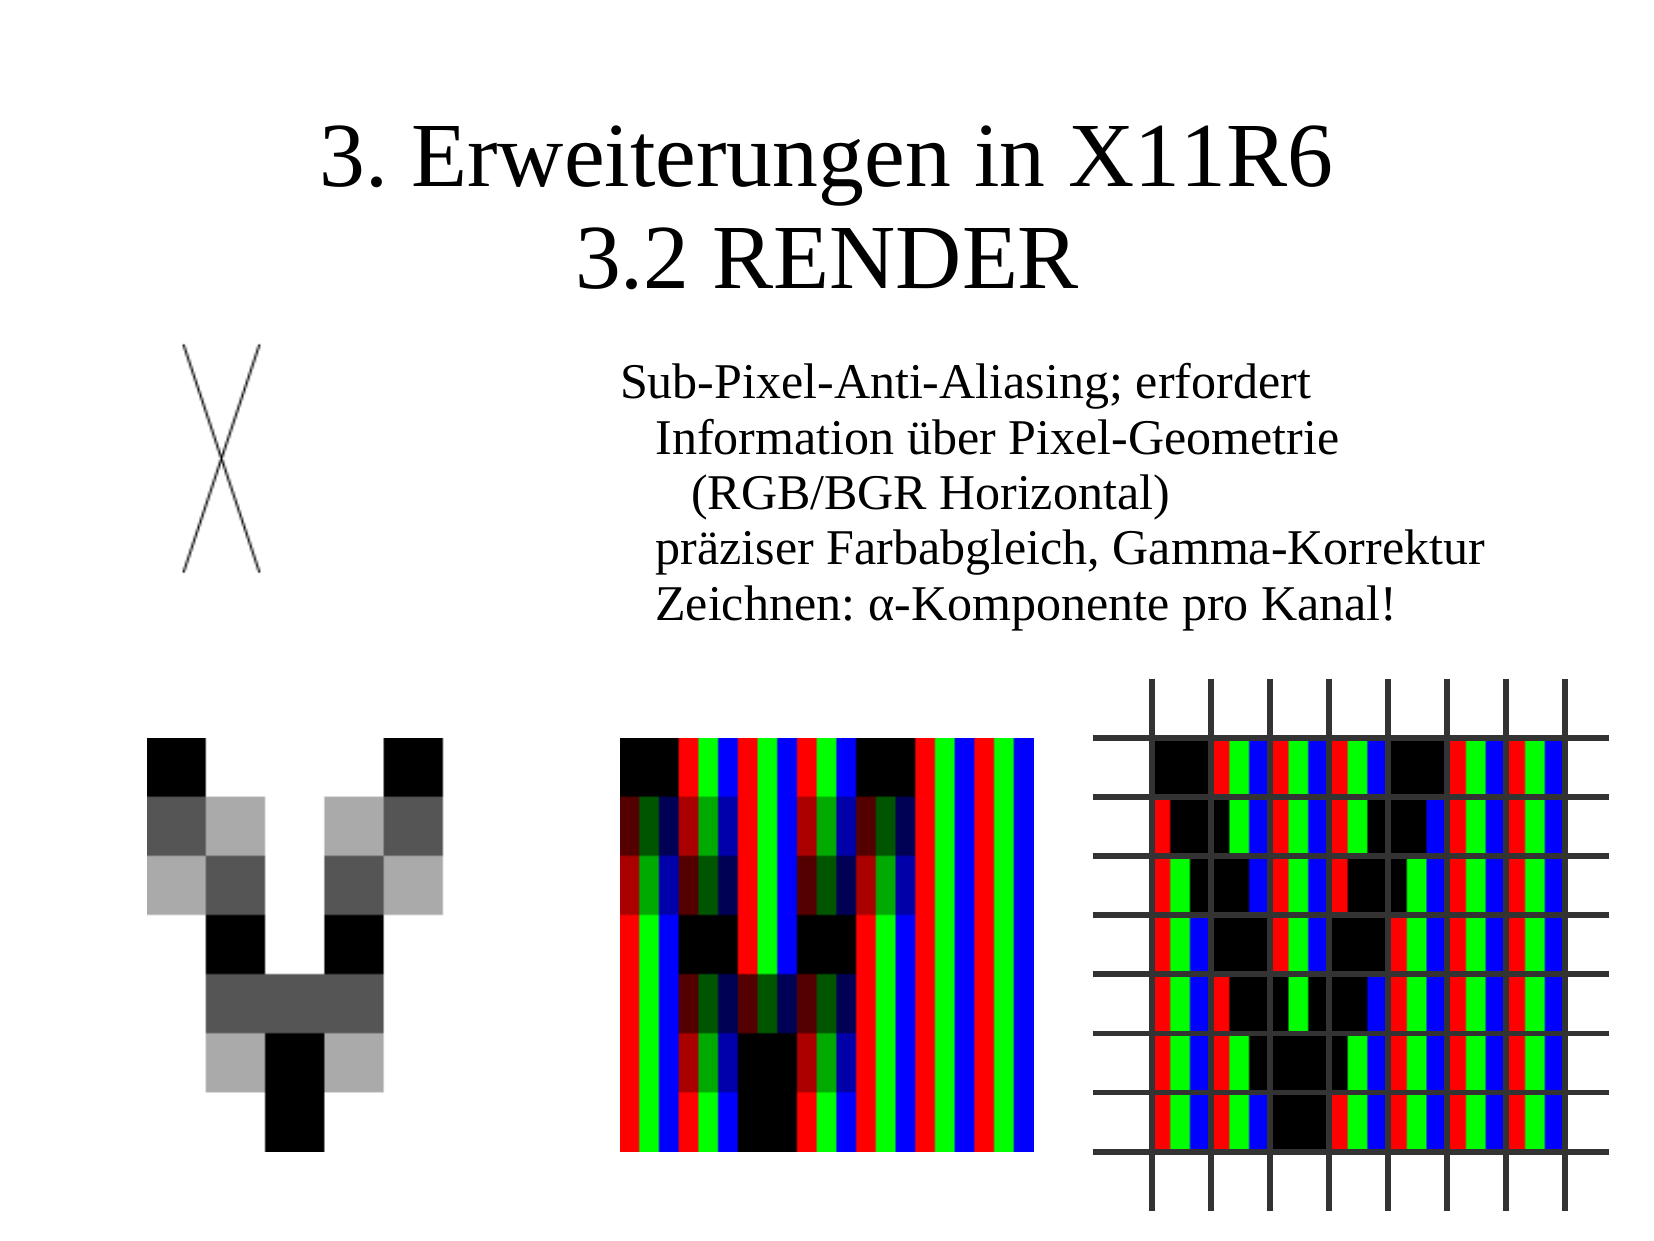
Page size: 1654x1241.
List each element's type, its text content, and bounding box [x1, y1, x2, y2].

picture [1273, 859, 1326, 912]
picture [1155, 918, 1208, 971]
picture [1509, 800, 1562, 853]
picture [1369, 741, 1385, 794]
picture [1391, 800, 1444, 853]
picture [1391, 859, 1444, 912]
picture [1509, 1036, 1562, 1090]
picture [1273, 918, 1326, 971]
picture [1332, 1036, 1366, 1090]
picture [1332, 1095, 1366, 1149]
picture [1332, 918, 1385, 971]
picture [1155, 800, 1208, 853]
picture [1273, 800, 1326, 853]
picture [1450, 977, 1503, 1031]
picture [1332, 859, 1385, 912]
picture [1391, 1095, 1444, 1149]
picture [1450, 918, 1503, 971]
picture [1155, 741, 1208, 794]
picture [1369, 1095, 1385, 1149]
picture [1509, 1095, 1562, 1149]
picture [1155, 859, 1208, 912]
picture [1509, 859, 1562, 912]
picture [1391, 918, 1444, 971]
picture [1214, 1095, 1267, 1149]
picture [1509, 741, 1562, 794]
picture [1155, 1036, 1208, 1090]
picture [1155, 977, 1208, 1031]
picture [87, 324, 355, 592]
picture [1273, 977, 1326, 1031]
title 3. Erweiterungen in X11R6 3.2 RENDER [121, 102, 1534, 311]
picture [1369, 1036, 1385, 1090]
picture [1509, 977, 1562, 1031]
picture [1450, 741, 1503, 794]
picture [1155, 1095, 1208, 1149]
picture [1332, 977, 1385, 1031]
picture [147, 738, 562, 1152]
picture [1450, 1095, 1503, 1149]
picture [1332, 741, 1366, 794]
picture [1214, 741, 1267, 794]
picture [1450, 859, 1503, 912]
picture [1214, 977, 1267, 1031]
picture [1273, 1036, 1326, 1090]
picture [1391, 741, 1444, 794]
picture [1273, 1095, 1326, 1149]
picture [620, 738, 1034, 1152]
picture [1214, 800, 1267, 853]
picture [1214, 918, 1267, 971]
picture [1450, 800, 1503, 853]
picture [1391, 977, 1444, 1031]
picture [1214, 859, 1267, 912]
picture [1509, 918, 1562, 971]
picture [1273, 741, 1326, 794]
text_box Sub-Pixel-Anti-Aliasing; erfordert Information über Pixel-Geometrie (RGB/BGR Horizontal) präziser Farbabgleich, Gamma-Korrektur Zeichnen: α-Komponente pro Kanal! [620, 354, 1580, 631]
picture [1214, 1036, 1267, 1090]
picture [1450, 1036, 1503, 1090]
picture [1391, 1036, 1444, 1090]
picture [1332, 800, 1385, 853]
